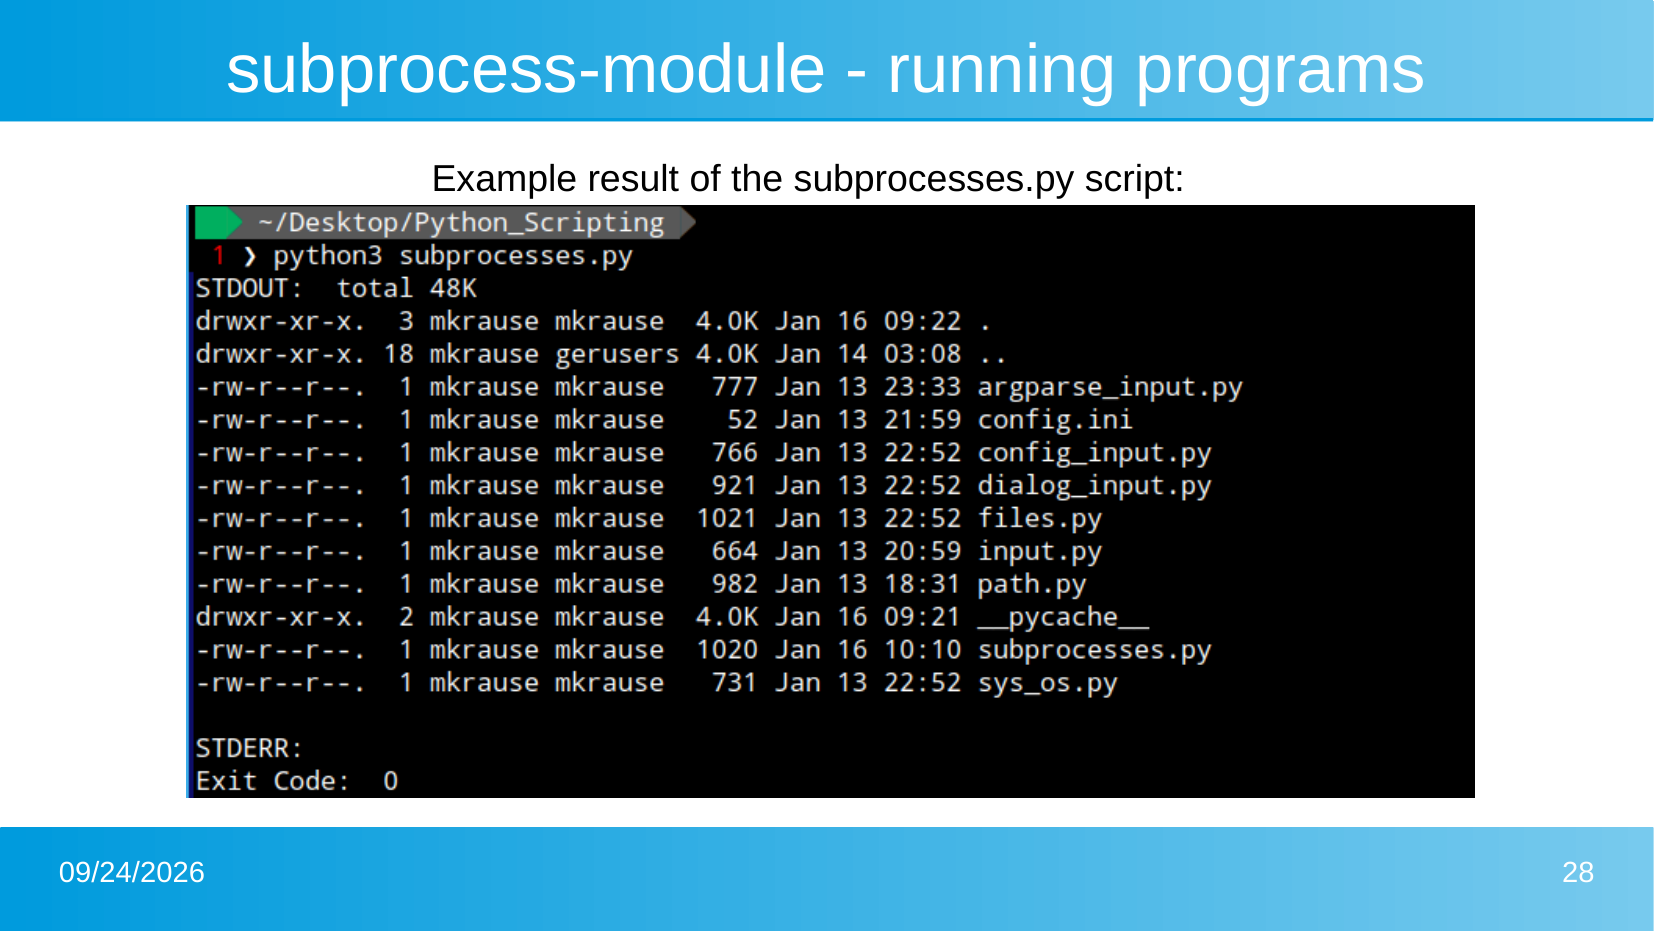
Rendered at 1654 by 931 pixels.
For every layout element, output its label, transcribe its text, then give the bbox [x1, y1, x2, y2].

text_box Example result of the subprocesses.py script: [416, 150, 1201, 207]
picture [186, 205, 1475, 798]
title subprocess-module - running programs [59, 29, 1595, 108]
